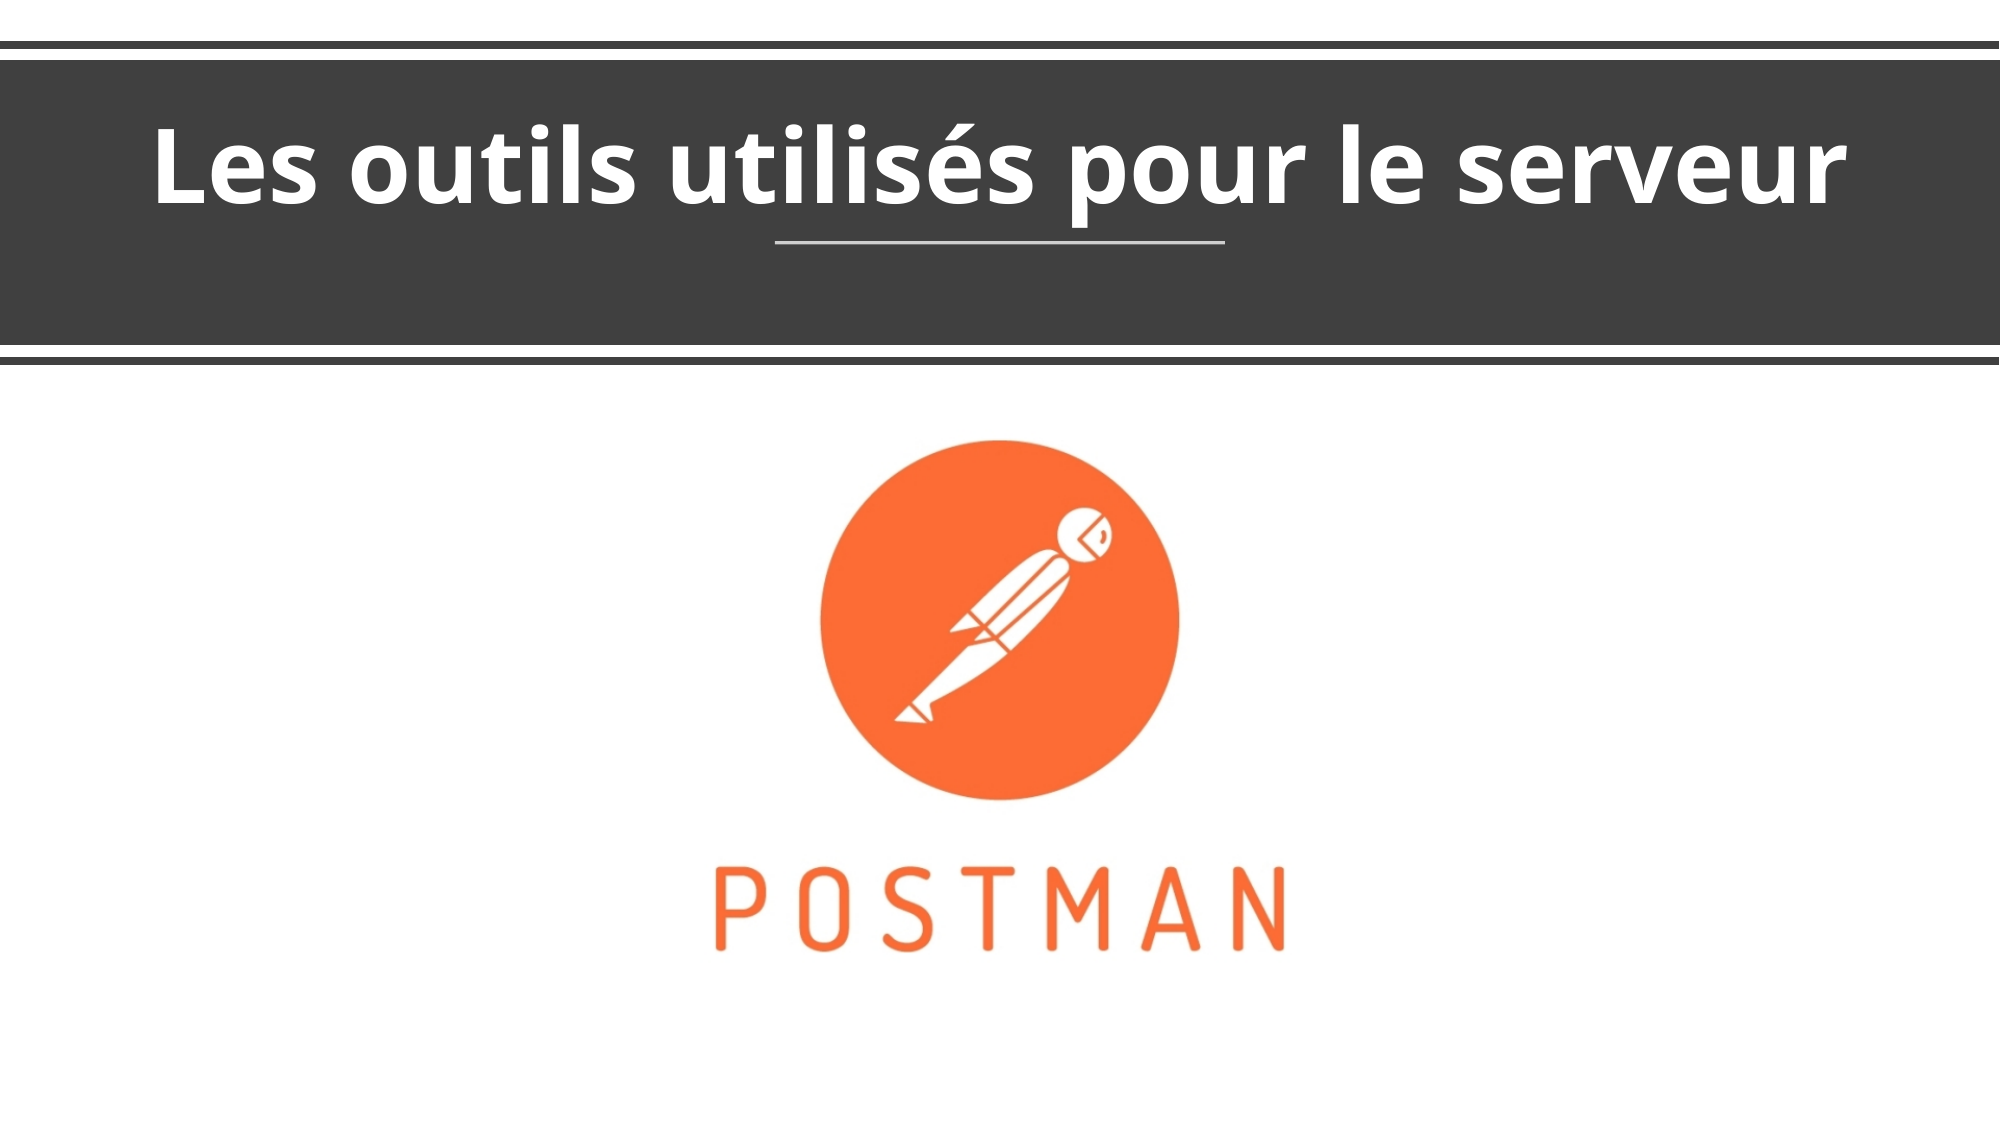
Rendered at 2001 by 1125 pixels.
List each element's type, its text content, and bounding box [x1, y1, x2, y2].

picture [467, 429, 1533, 963]
text_box [0, 60, 2000, 345]
title Les outils utilisés pour le serveur [86, 80, 1914, 233]
